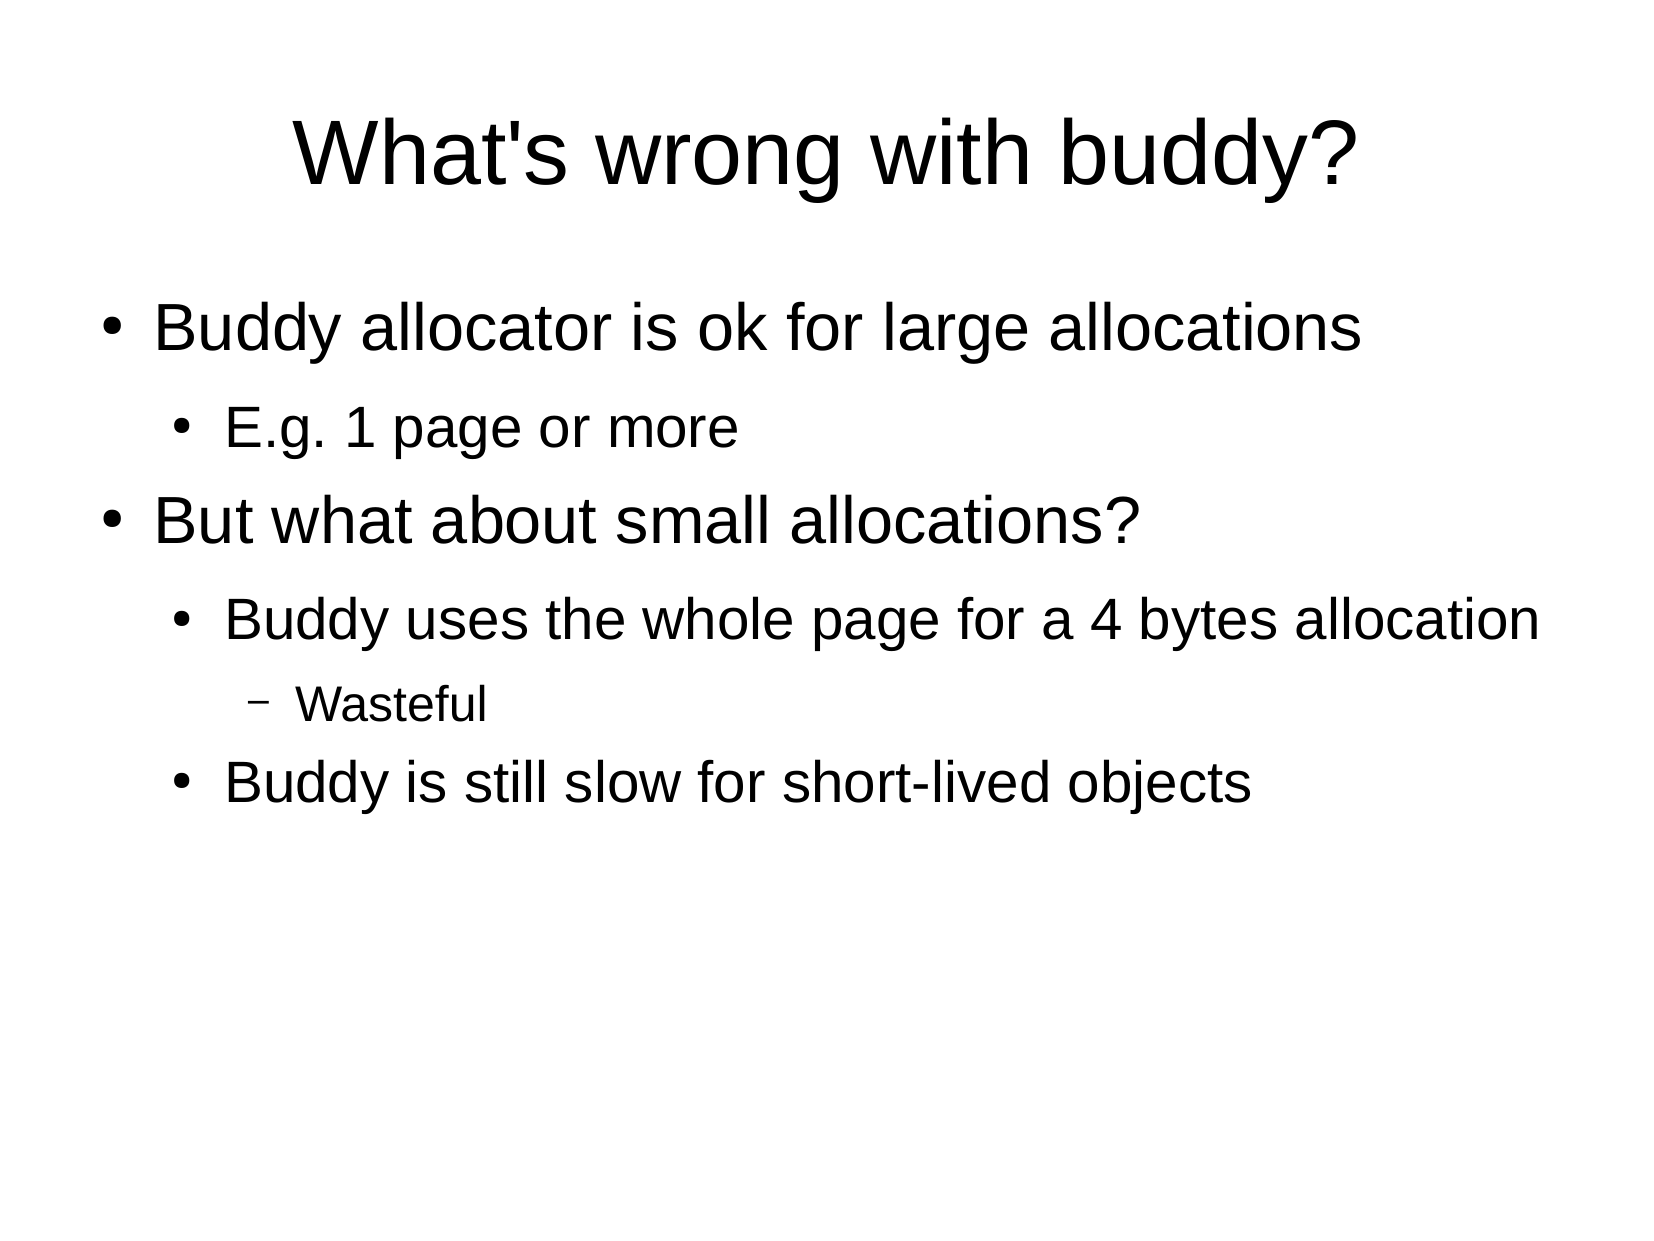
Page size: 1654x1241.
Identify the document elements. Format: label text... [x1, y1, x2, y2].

list Buddy allocator is ok for large allocations E.g. 1 page or more But what about small allocations? Buddy uses the whole page for a 4 bytes allocation Wasteful Buddy is still slow for short-lived objects [82, 290, 1571, 1010]
title What's wrong with buddy? [82, 49, 1571, 257]
